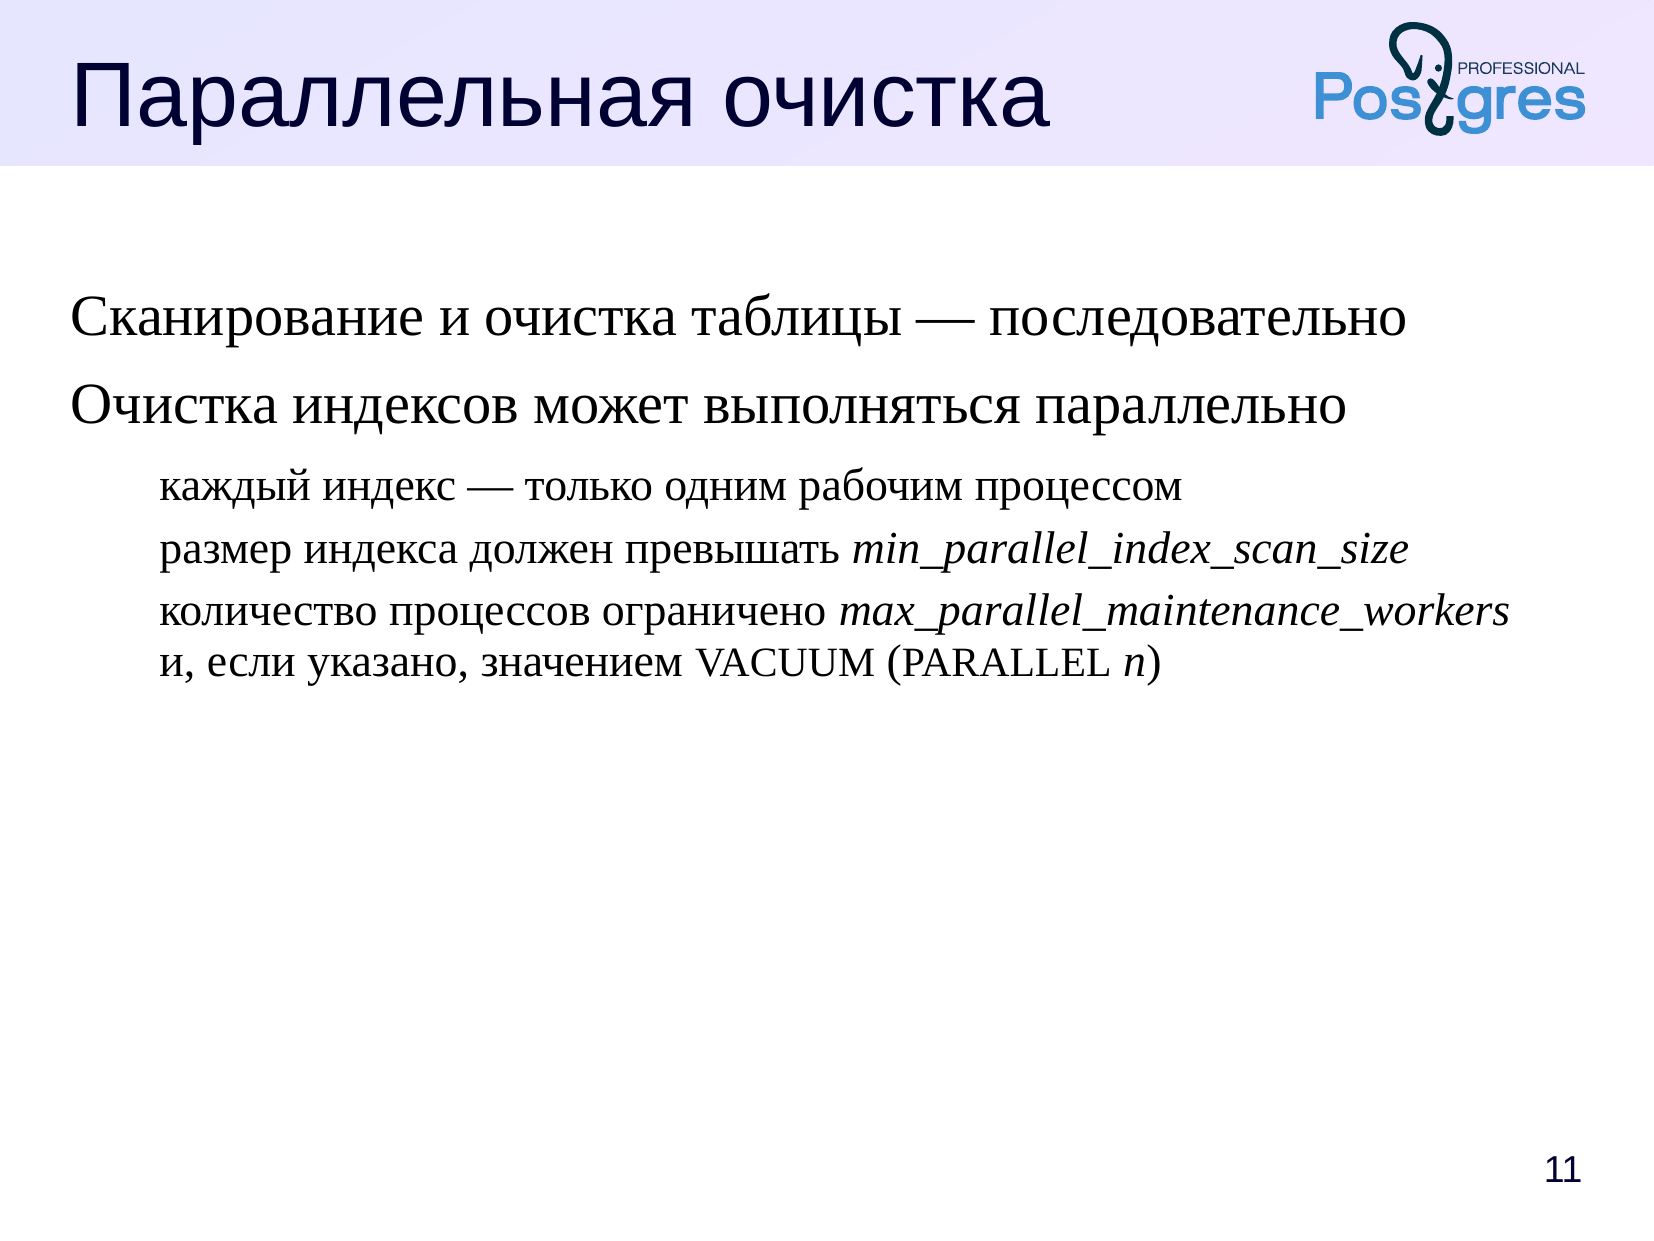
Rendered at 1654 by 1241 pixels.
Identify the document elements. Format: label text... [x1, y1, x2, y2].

list Сканирование и очистка таблицы — последовательно Очистка индексов может выполняться параллельно каждый индекс — только одним рабочим процессом размер индекса должен превышать min_parallel_index_scan_size количество процессов ограничено max_parallel_maintenance_workers и, если указано, значением VACUUM (PARALLEL n) [70, 283, 1583, 1141]
title Параллельная очистка [70, 43, 1241, 147]
